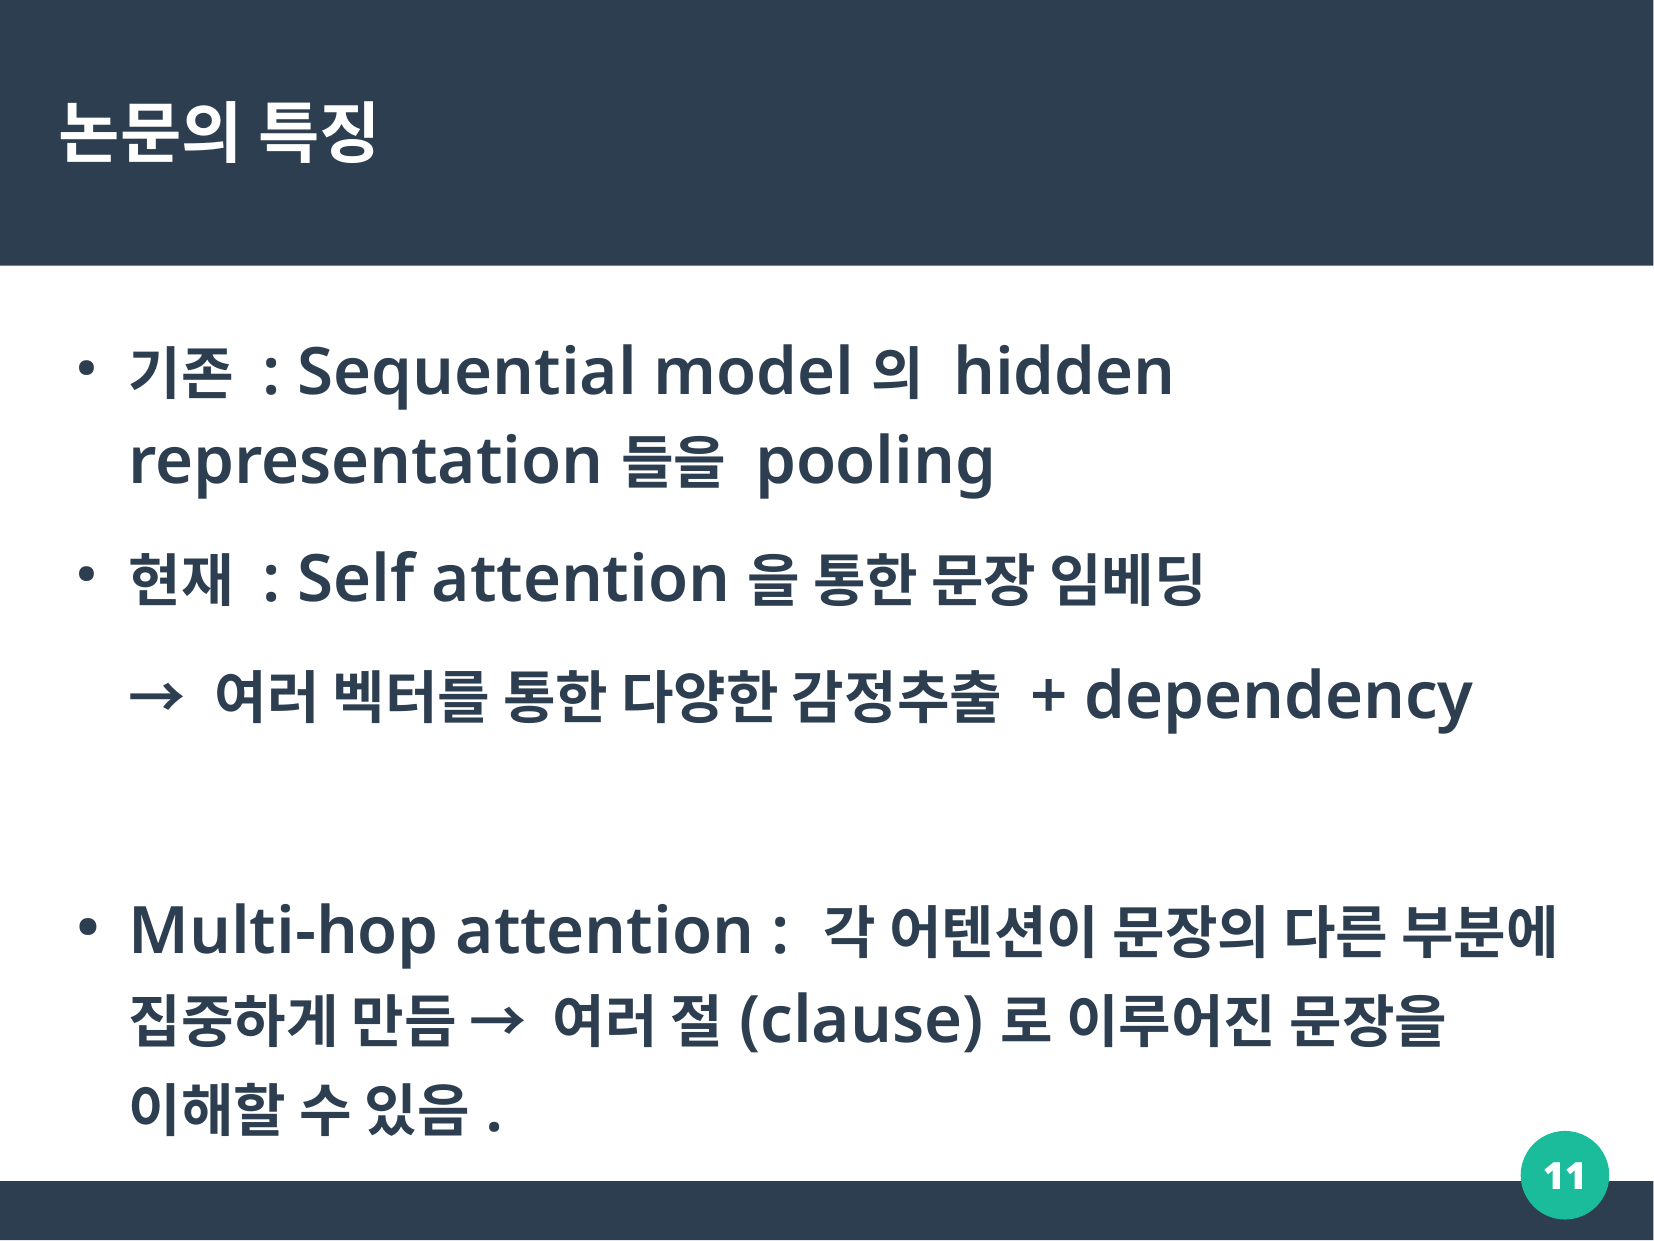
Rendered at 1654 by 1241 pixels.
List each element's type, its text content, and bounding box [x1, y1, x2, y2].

list 기존 : Sequential model의 hidden representation들을 pooling 현재 : Self attention을 통한 문장 임베딩 → 여러 벡터를 통한 다양한 감정추출 + dependency Multi-hop attention : 각 어텐션이 문장의 다른 부분에 집중하게 만듬 → 여러 절(clause)로 이루어진 문장을 이해할 수 있음. [59, 324, 1595, 1152]
title 논문의 특징 [59, 49, 1595, 207]
